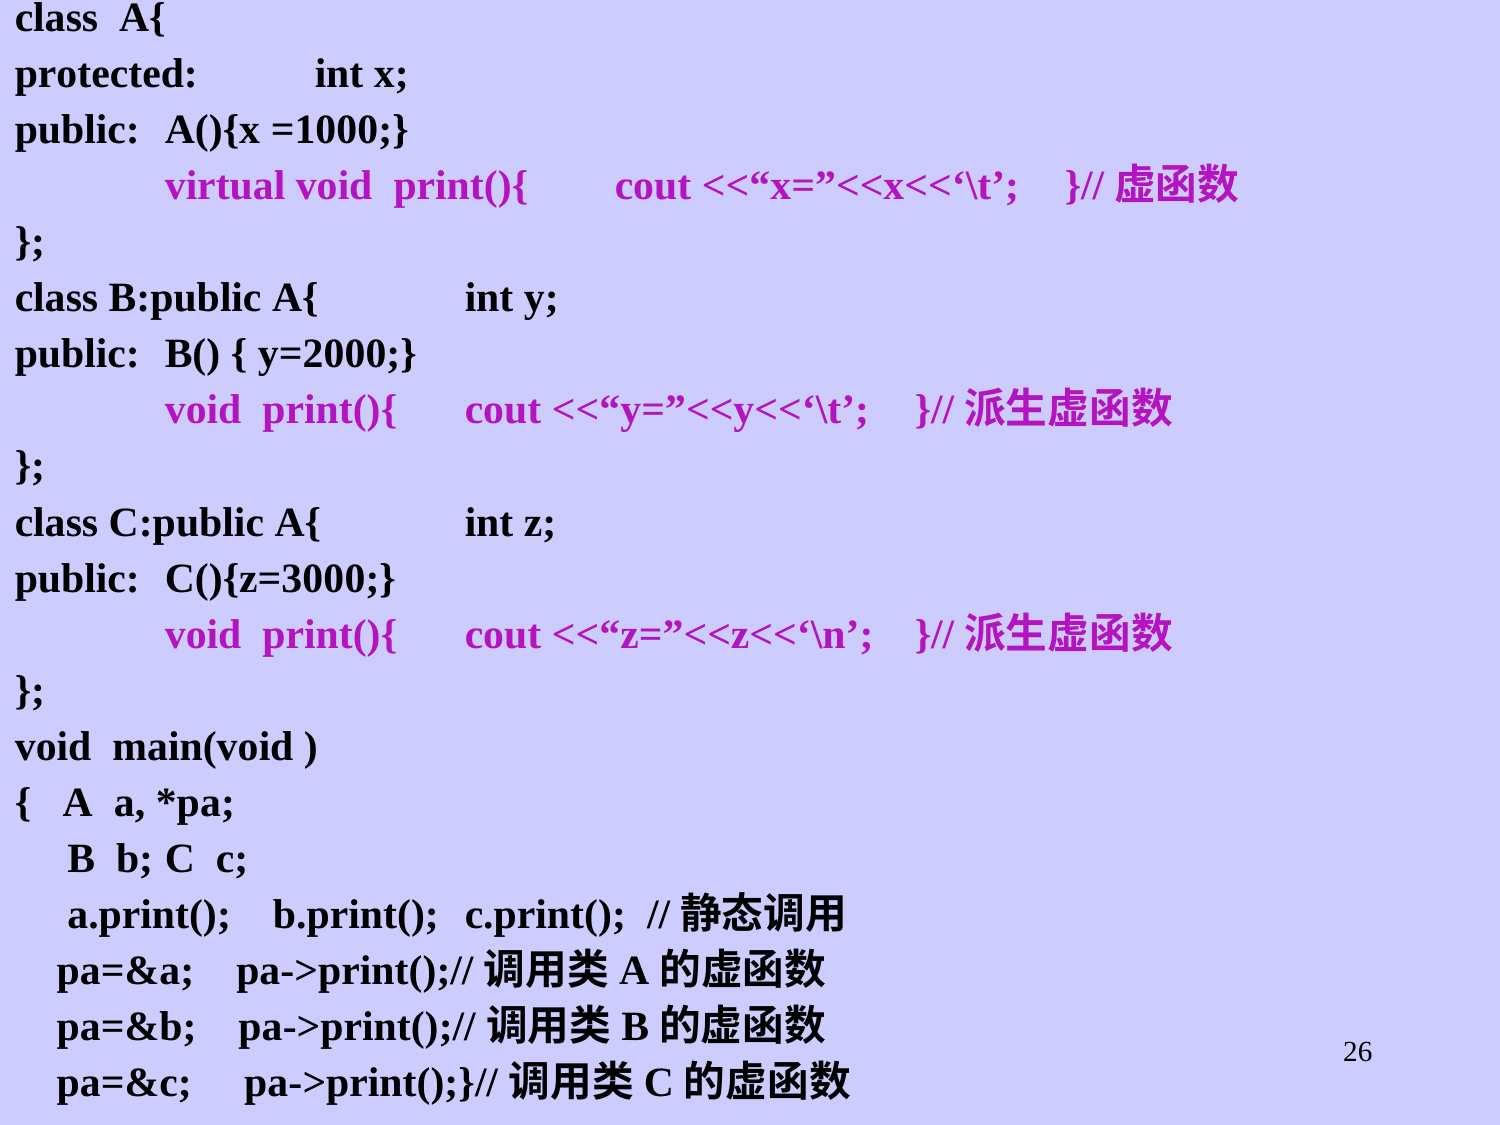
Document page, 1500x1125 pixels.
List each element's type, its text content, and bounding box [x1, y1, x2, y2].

text_box class A{ protected: int x; public: A(){x =1000;} virtual void print(){ cout <<“x=”<<x<<‘\t’; }//虚函数 }; class B:public A{ int y; public: B() { y=2000;} void print(){ cout <<“y=”<<y<<‘\t’; }//派生虚函数 }; class C:public A{ int z; public: C(){z=3000;} void print(){ cout <<“z=”<<z<<‘\n’; }//派生虚函数 }; void main(void ) { A a, *pa; B b; C c; a.print(); b.print(); c.print(); //静态调用 pa=&a; pa->print();//调用类A的虚函数 pa=&b; pa->print();//调用类B的虚函数 pa=&c; pa->print();}//调用类C的虚函数 [0, 0, 1426, 1111]
